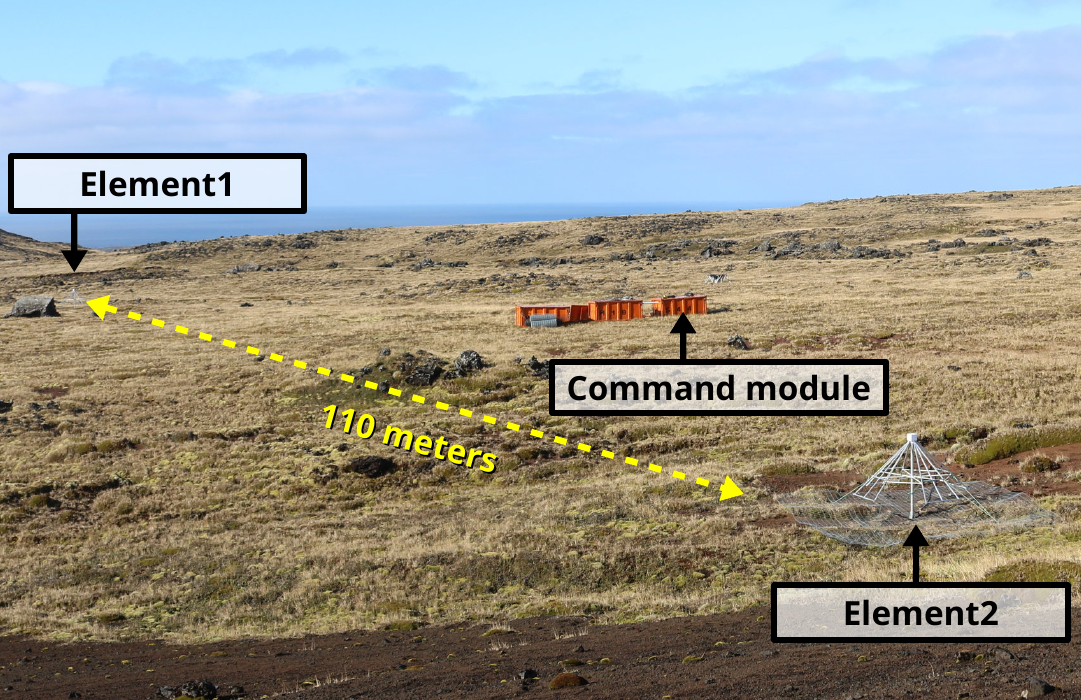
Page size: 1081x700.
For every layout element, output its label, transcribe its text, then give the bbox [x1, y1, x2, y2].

picture [0, 0, 1081, 700]
text_box Element1 [10, 156, 305, 212]
text_box Element2 [774, 585, 1068, 641]
text_box Command module [552, 362, 887, 413]
text_box 110 meters [313, 390, 510, 488]
